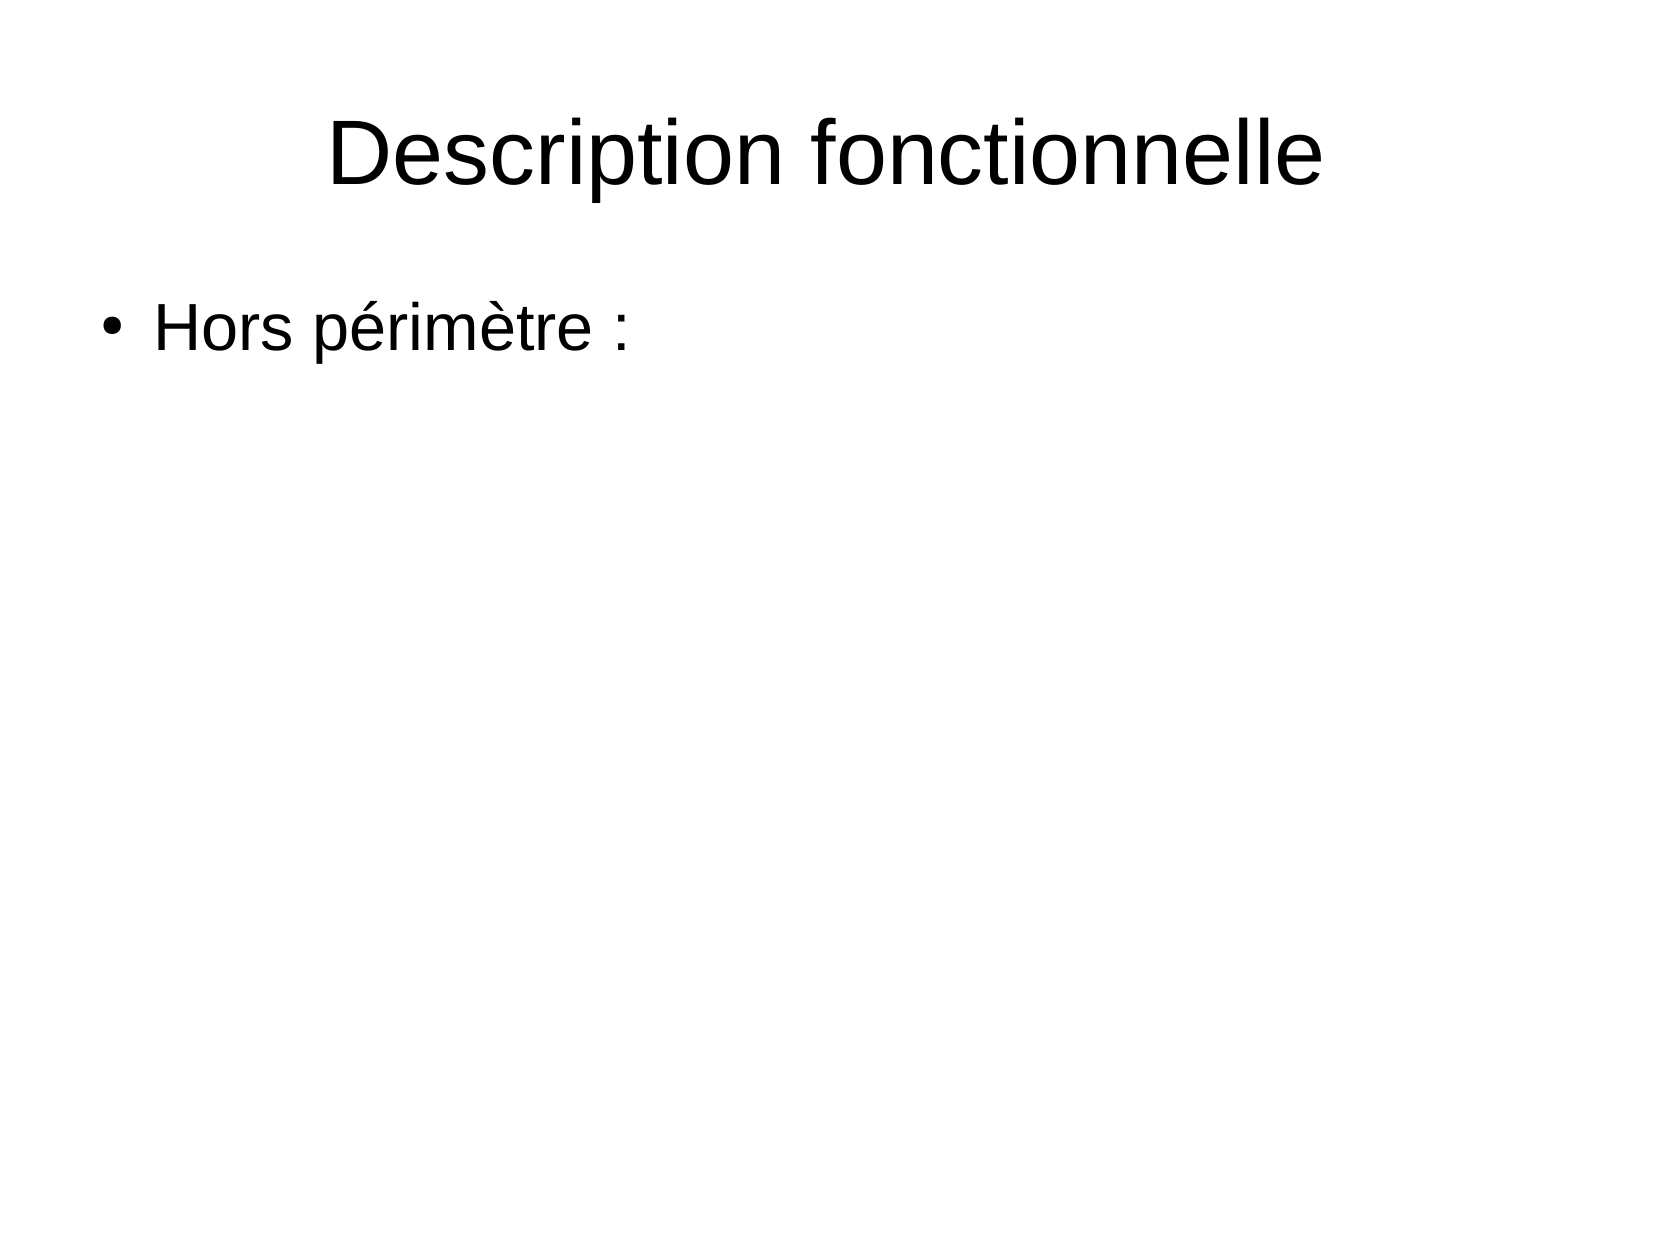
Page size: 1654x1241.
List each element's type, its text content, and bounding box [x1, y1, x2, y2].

list Hors périmètre : [82, 290, 1571, 1010]
title Description fonctionnelle [82, 49, 1571, 257]
